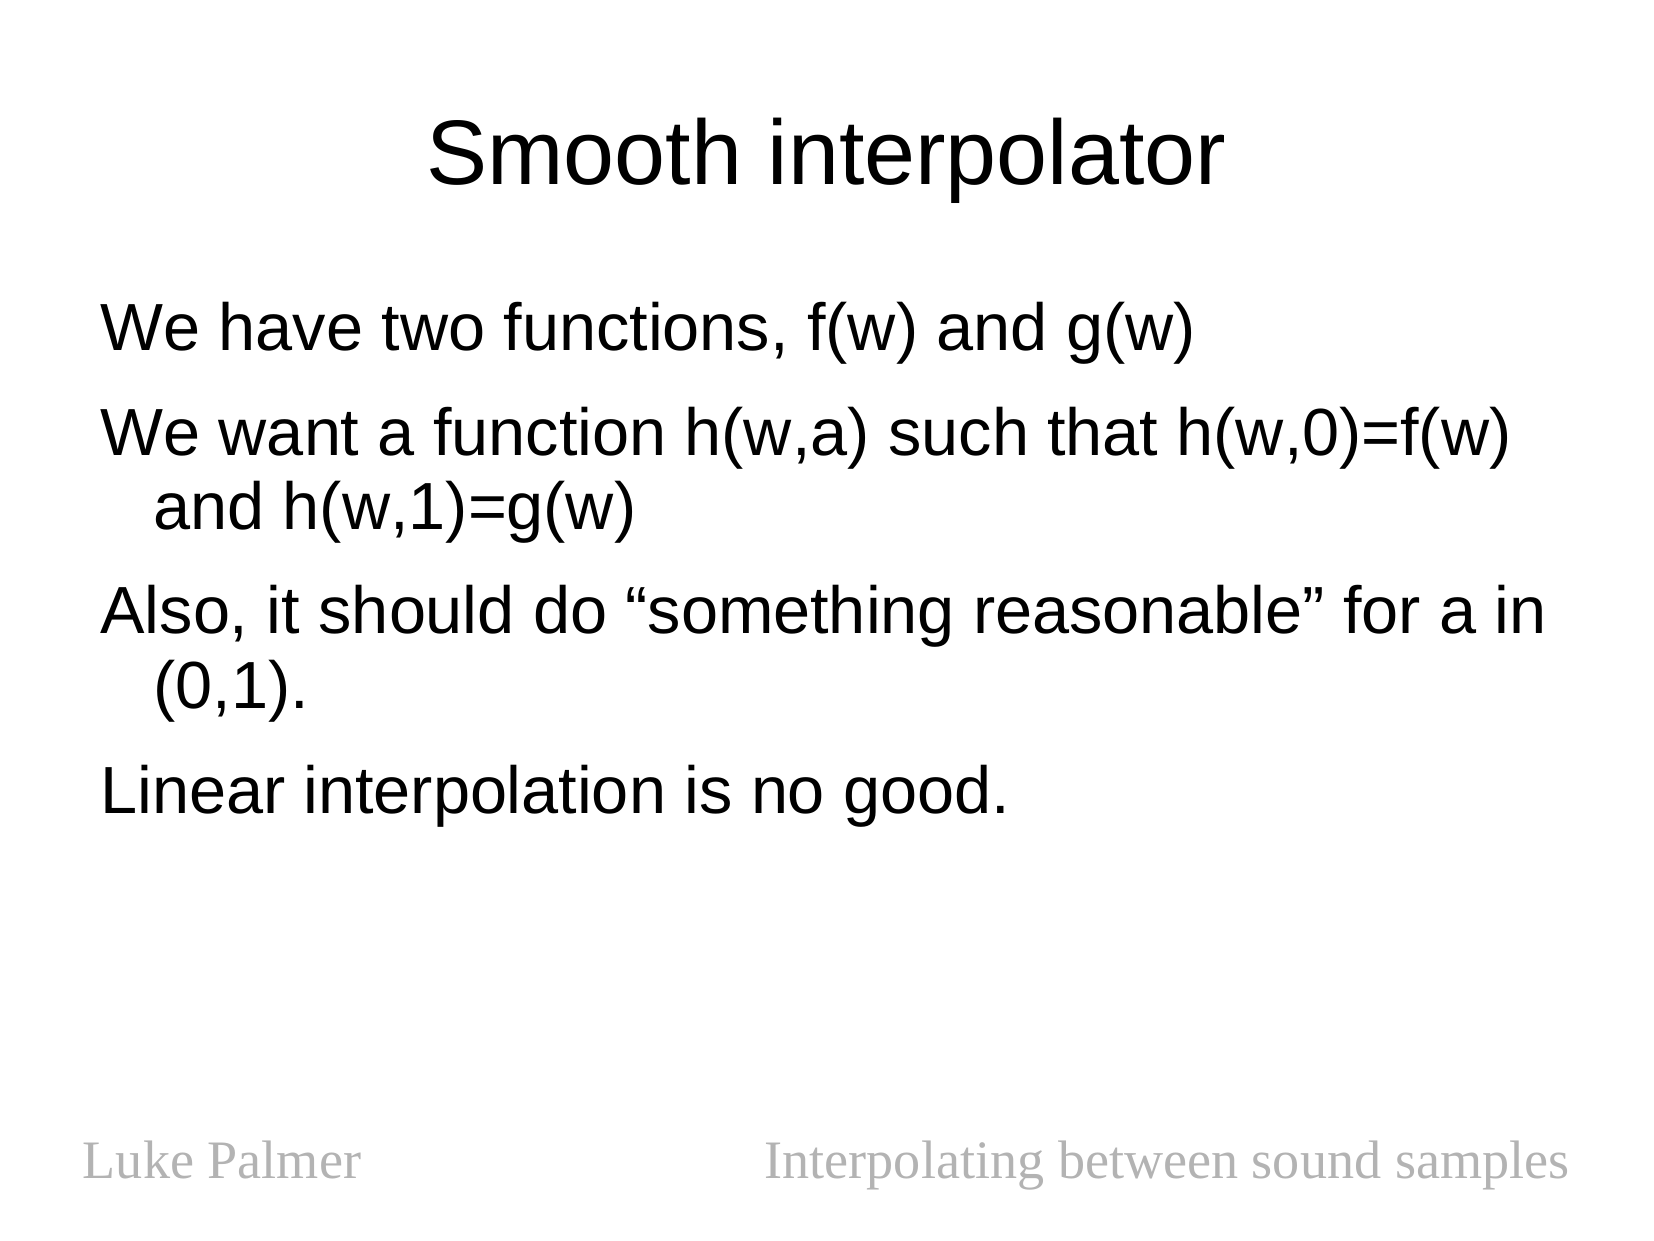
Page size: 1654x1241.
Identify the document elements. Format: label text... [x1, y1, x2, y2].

title Smooth interpolator [82, 49, 1571, 257]
list We have two functions, f(w) and g(w) We want a function h(w,a) such that h(w,0)=f(w) and h(w,1)=g(w) Also, it should do “something reasonable” for a in (0,1). Linear interpolation is no good. [82, 290, 1571, 1109]
